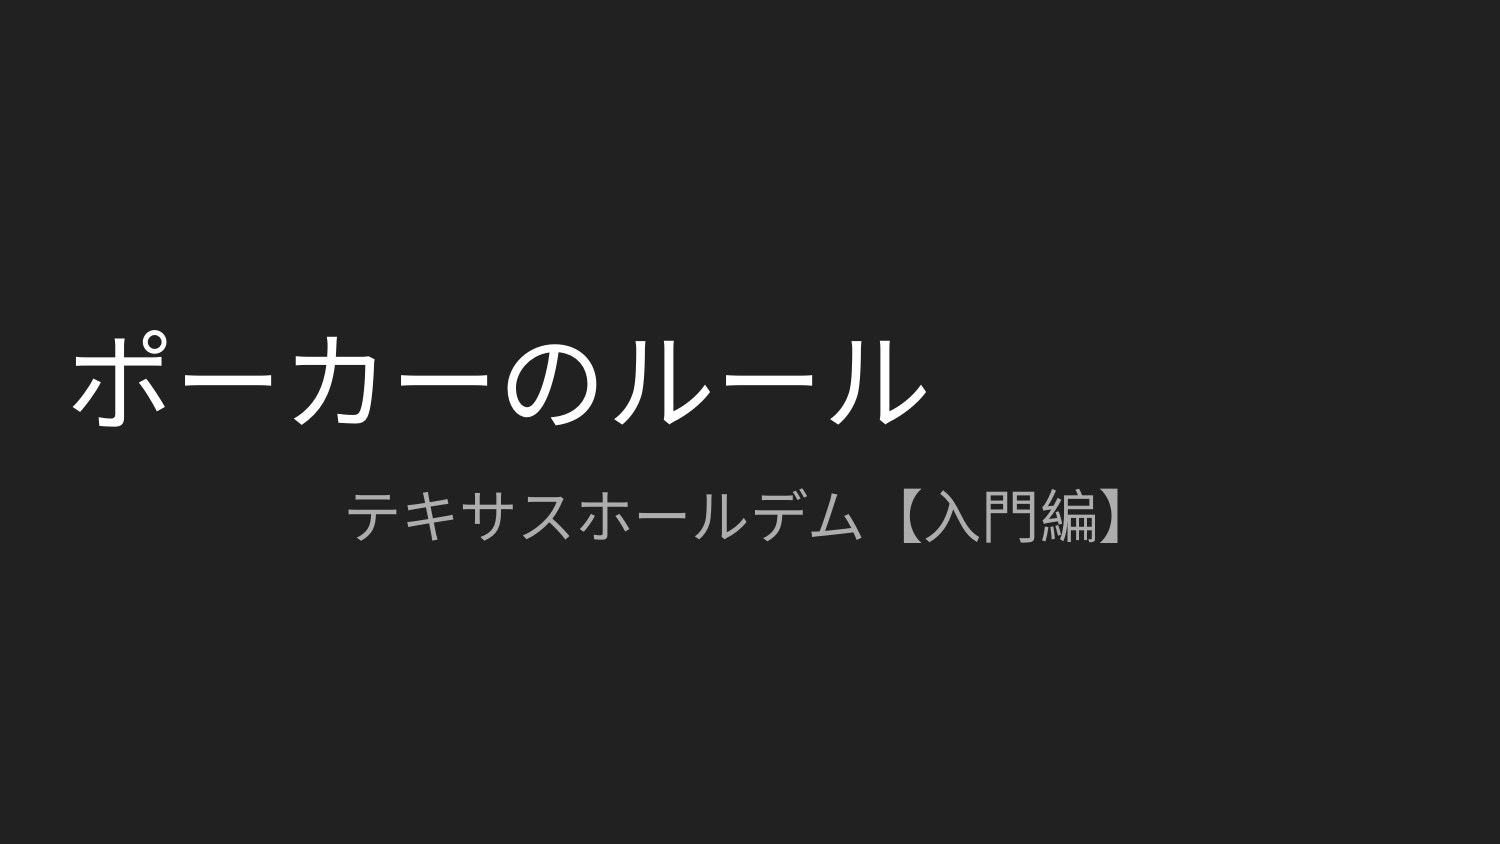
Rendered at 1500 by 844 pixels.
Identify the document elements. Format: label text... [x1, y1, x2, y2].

subtitle テキサスホールデム【入門編】 [51, 464, 1449, 595]
title ポーカーのルール [51, 122, 1449, 459]
